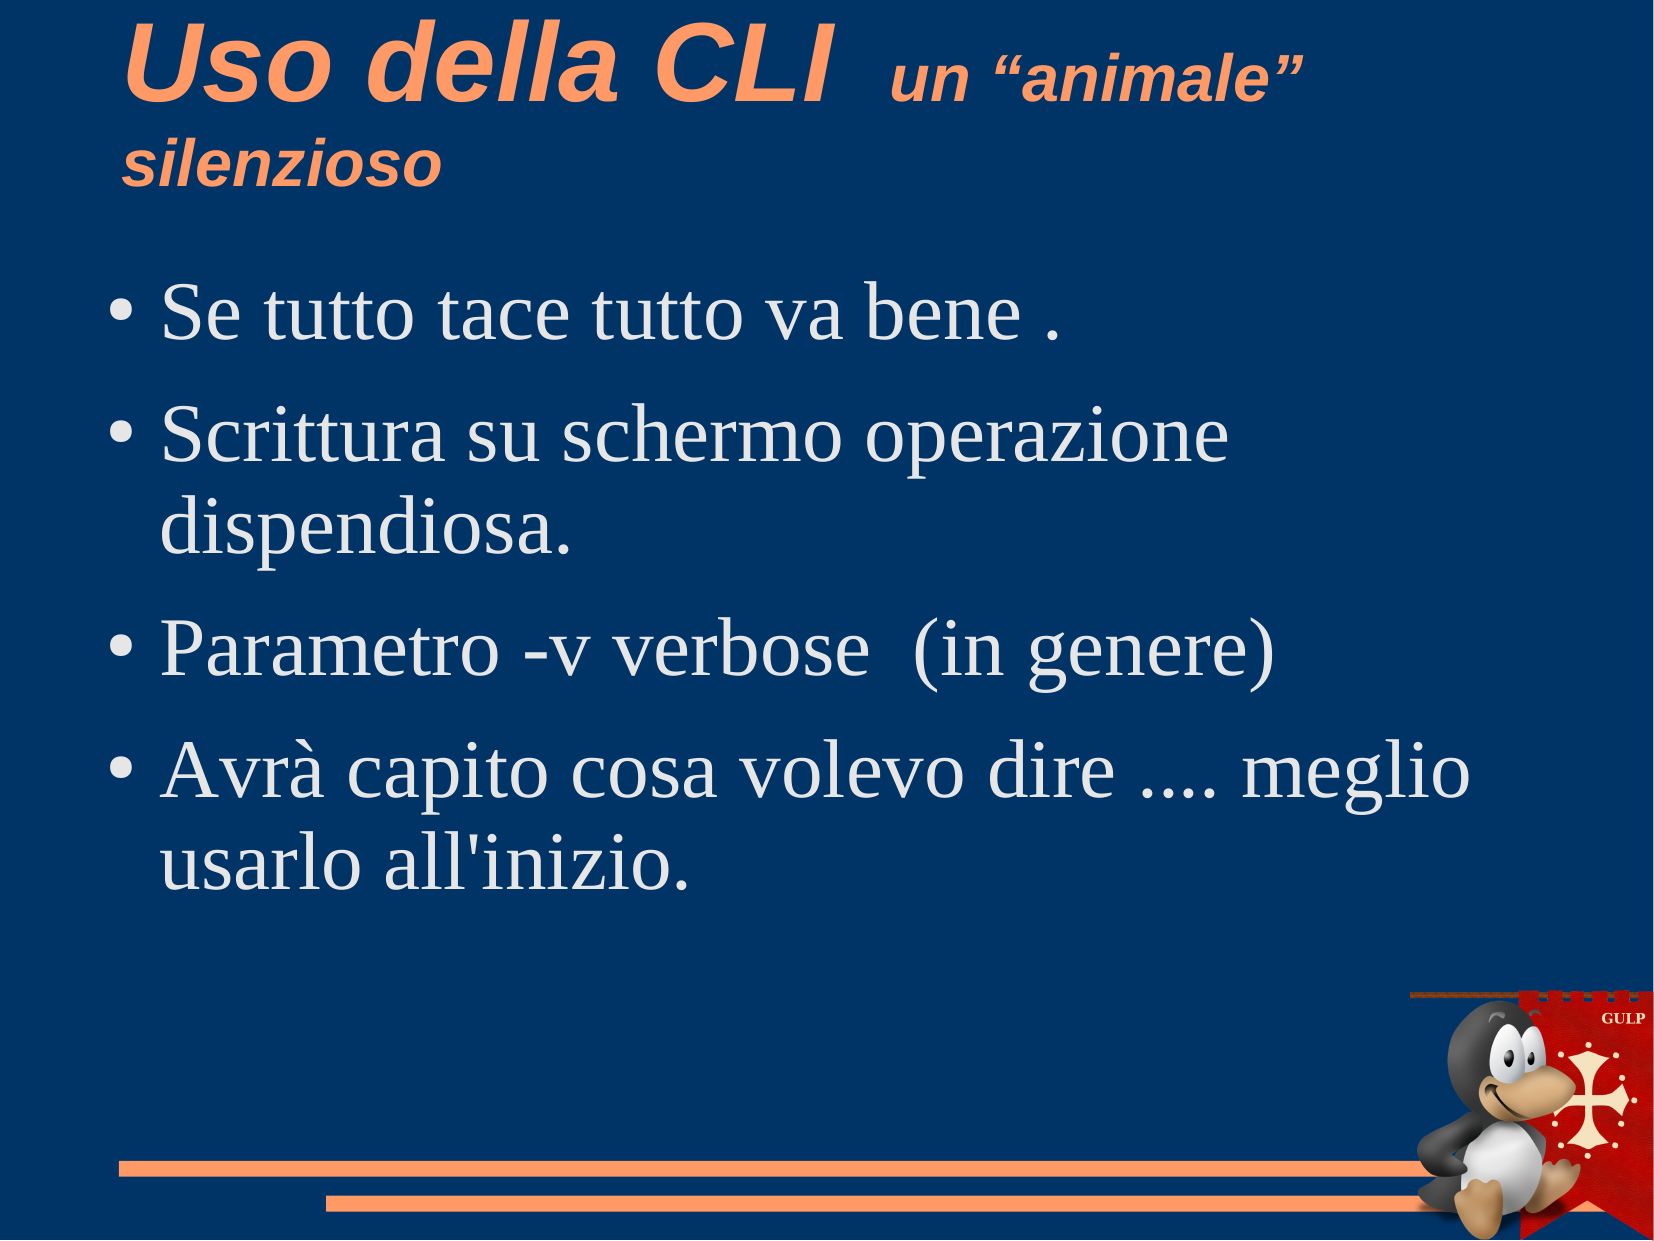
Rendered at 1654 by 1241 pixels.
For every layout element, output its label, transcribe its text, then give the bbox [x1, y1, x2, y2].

picture [1410, 990, 1654, 1241]
title [152, 826, 1123, 1160]
title Uso della CLI un “animale” silenzioso [121, 0, 1534, 452]
list Se tutto tace tutto va bene . Scrittura su schermo operazione dispendiosa. Parametro -v verbose (in genere) Avrà capito cosa volevo dire .... meglio usarlo all'inizio. [88, 265, 1528, 1241]
